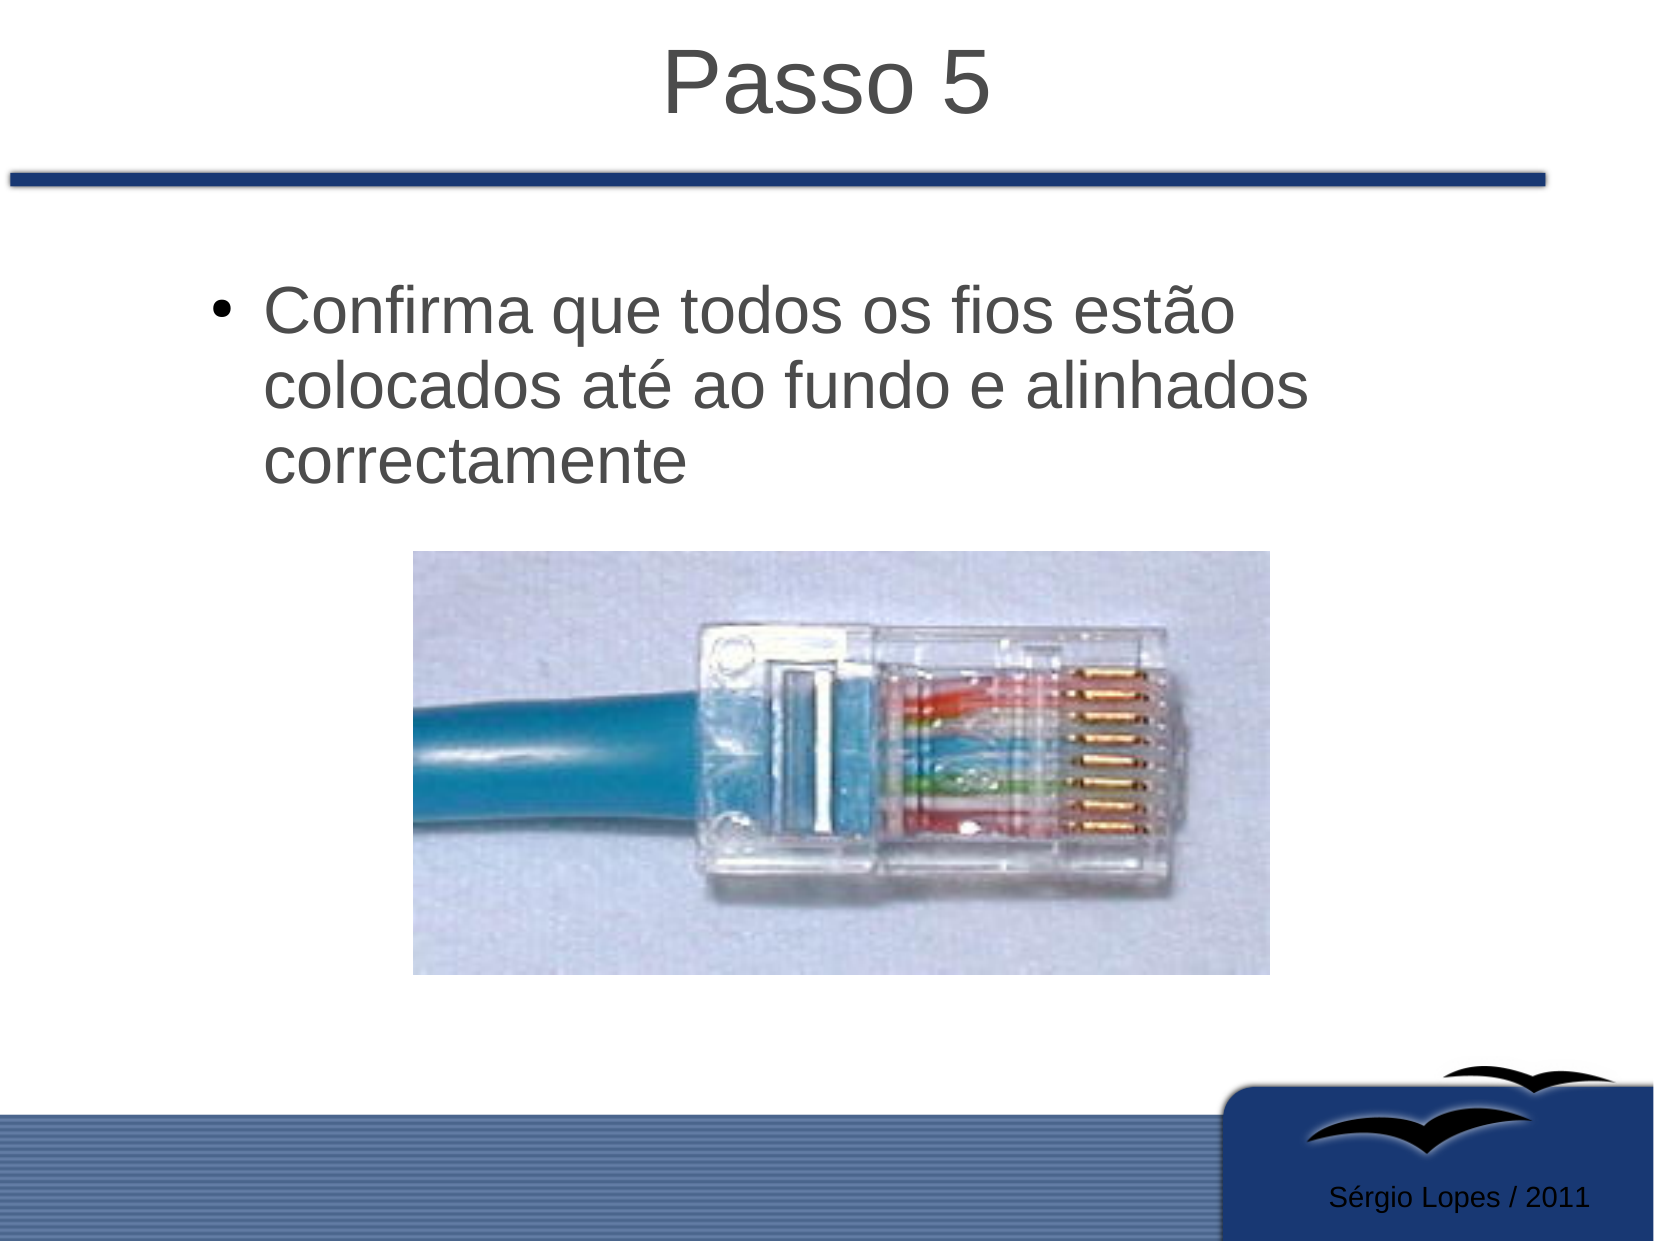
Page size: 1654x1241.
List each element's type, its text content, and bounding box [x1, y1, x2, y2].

title Passo 5 [121, 0, 1534, 164]
list Confirma que todos os fios estão colocados até ao fundo e alinhados correctamente [121, 273, 1534, 1056]
text_box Sérgio Lopes / 2011 [1328, 1181, 1588, 1214]
picture [0, 0, 1654, 1241]
